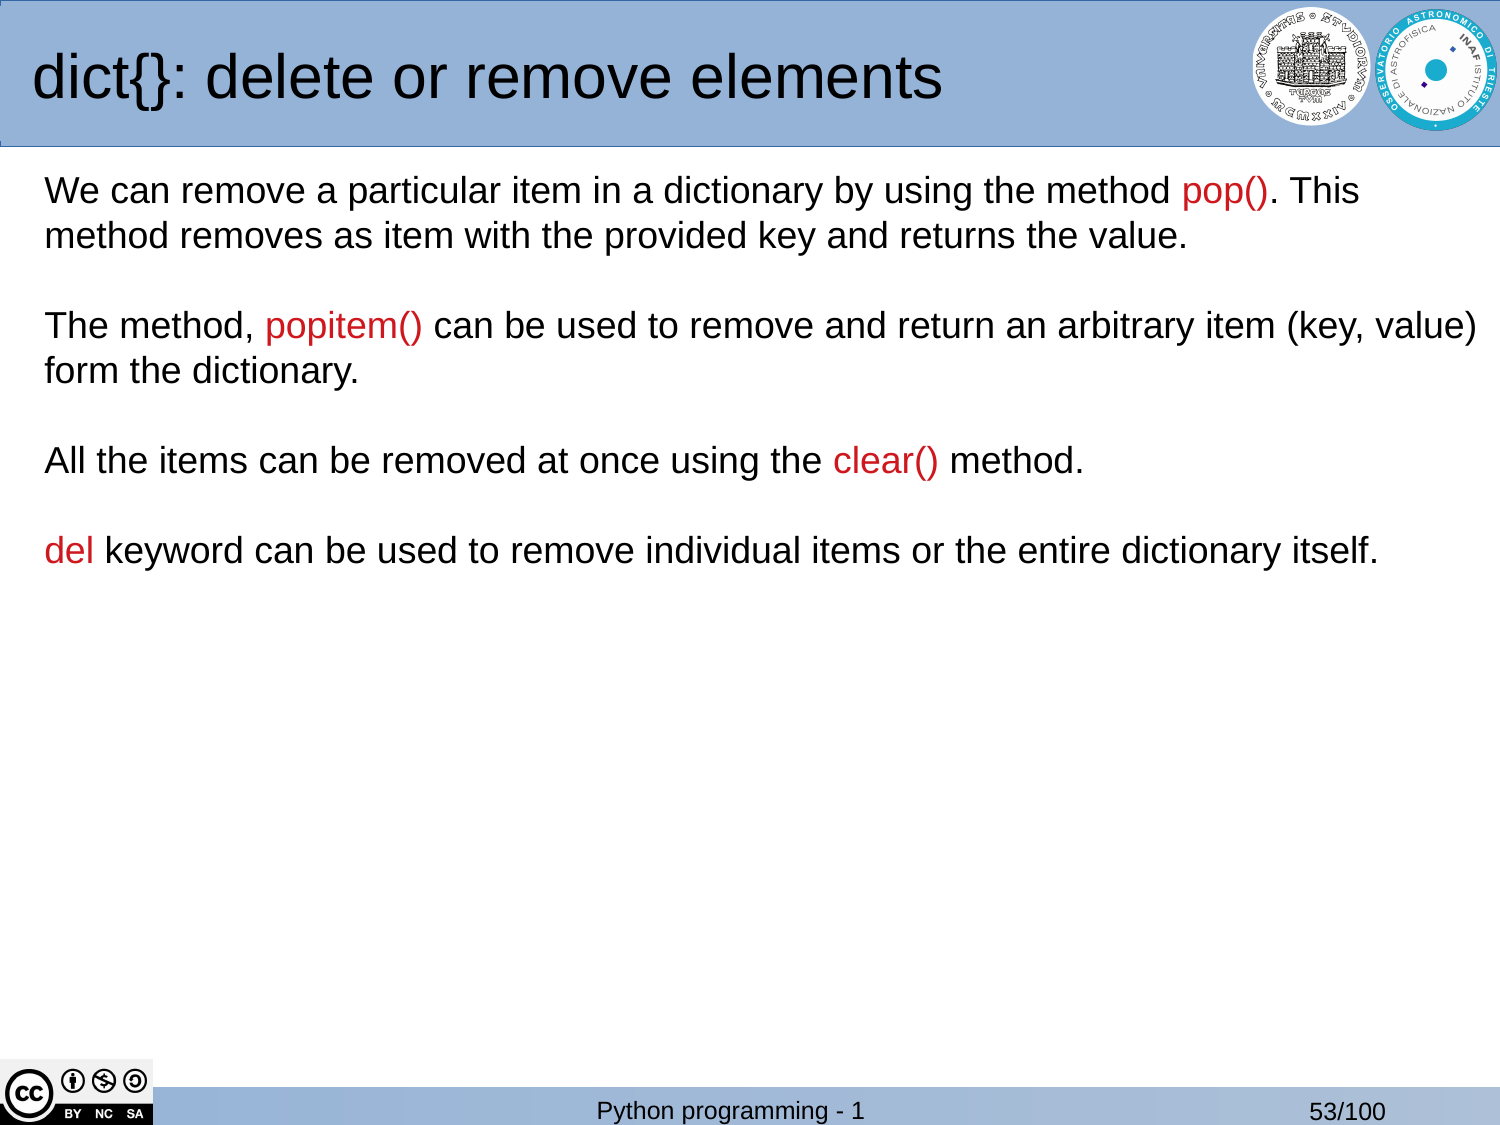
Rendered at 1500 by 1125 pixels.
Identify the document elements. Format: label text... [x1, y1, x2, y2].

list We can remove a particular item in a dictionary by using the method pop(). This method removes as item with the provided key and returns the value. The method, popitem() can be used to remove and return an arbitrary item (key, value) form the dictionary. All the items can be removed at once using the clear() method. del keyword can be used to remove individual items or the entire dictionary itself. [29, 158, 1500, 1071]
text_box dict{}: delete or remove elements [0, 5, 1253, 141]
picture [0, 1059, 153, 1125]
picture [1253, 0, 1500, 156]
